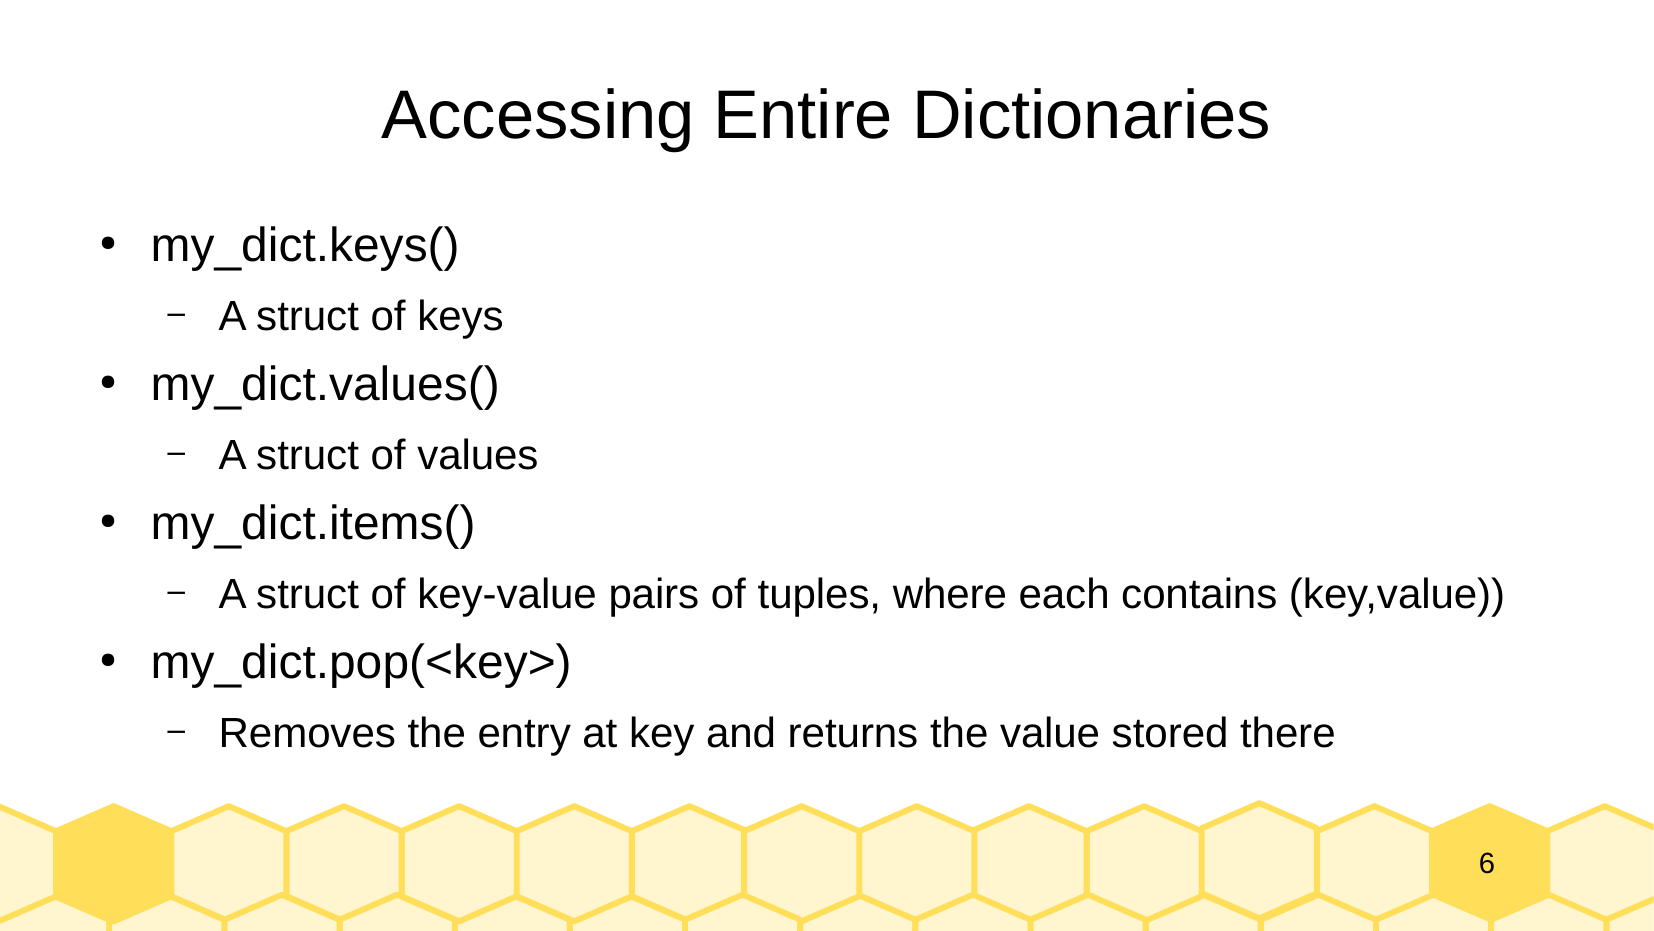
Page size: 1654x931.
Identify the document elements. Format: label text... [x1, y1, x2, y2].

list my_dict.keys() A struct of keys my_dict.values() A struct of values my_dict.items() A struct of key-value pairs of tuples, where each contains (key,value)) my_dict.pop(<key>) Removes the entry at key and returns the value stored there [82, 217, 1571, 758]
title Accessing Entire Dictionaries [82, 37, 1571, 193]
